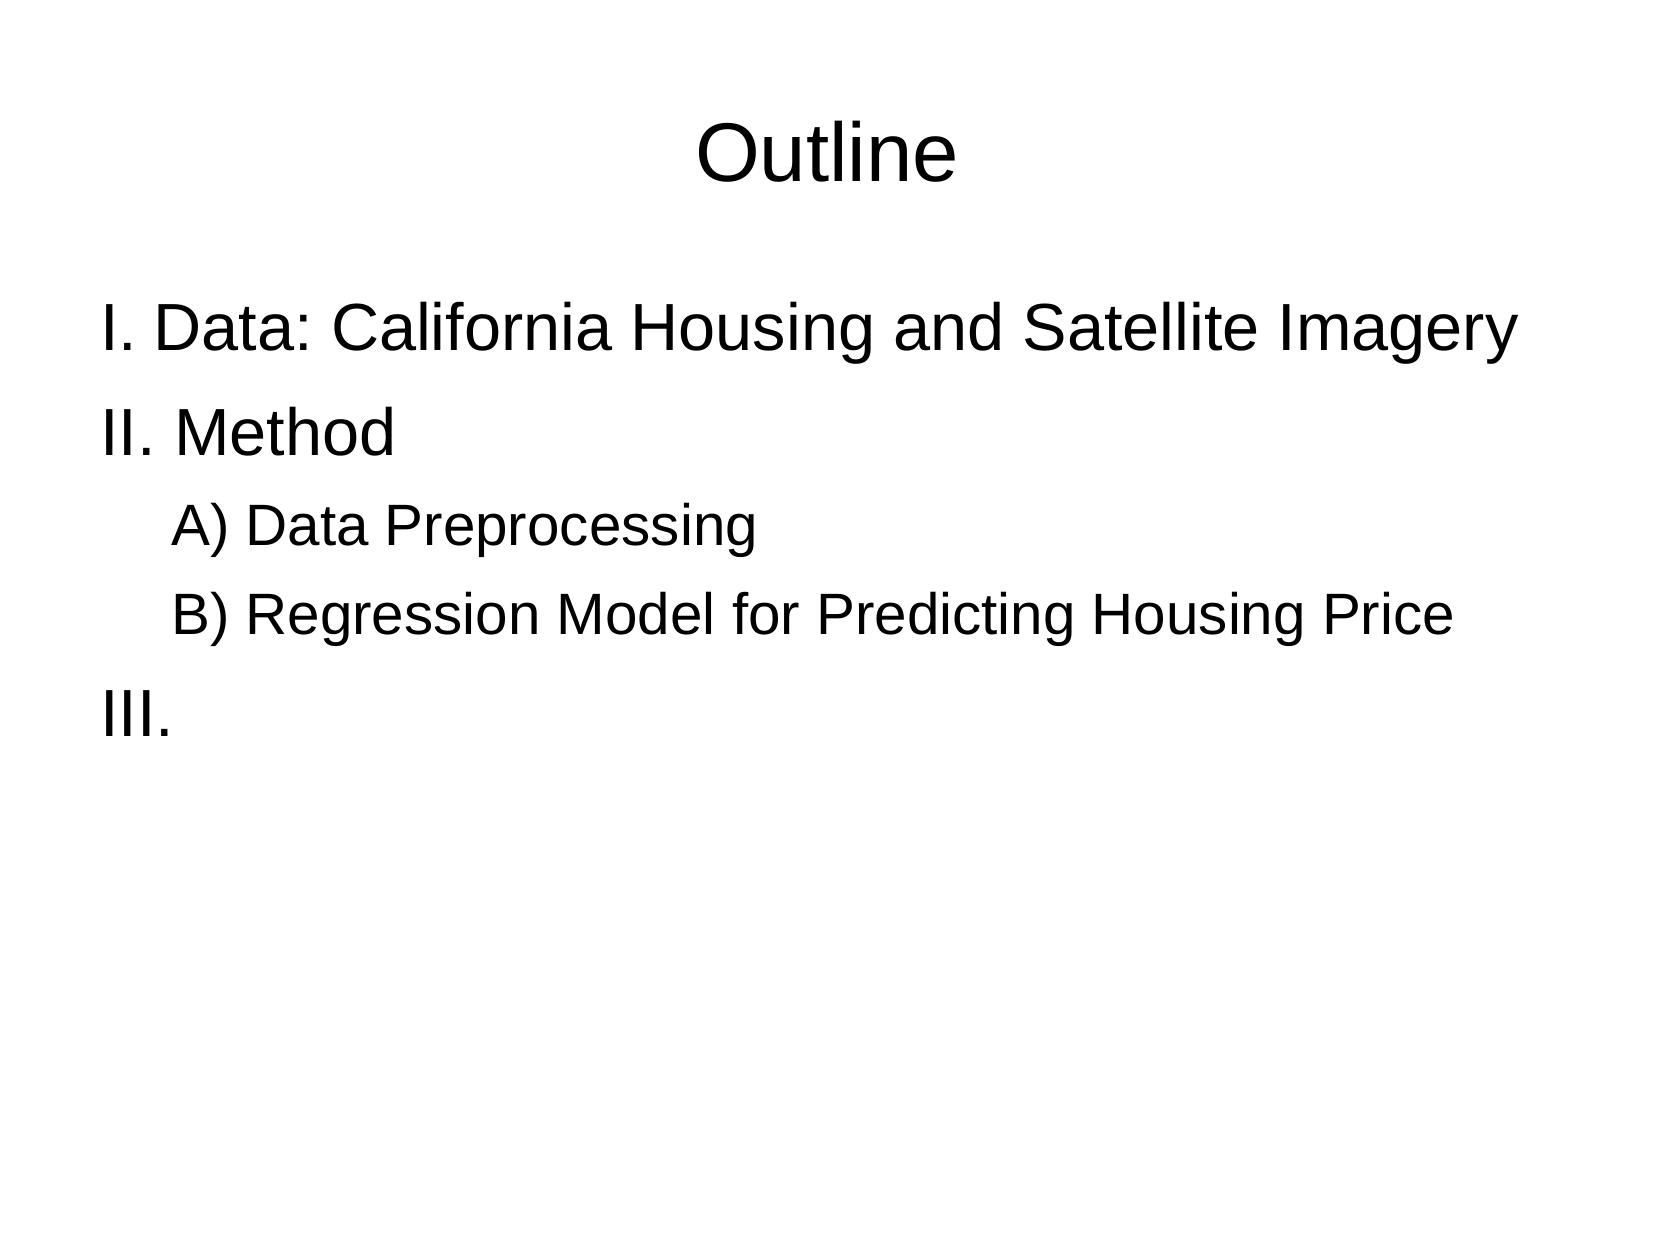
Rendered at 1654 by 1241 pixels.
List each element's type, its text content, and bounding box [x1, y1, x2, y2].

title Outline [82, 49, 1571, 257]
list Data: California Housing and Satellite Imagery Method Data Preprocessing Regression Model for Predicting Housing Price [82, 290, 1571, 1010]
